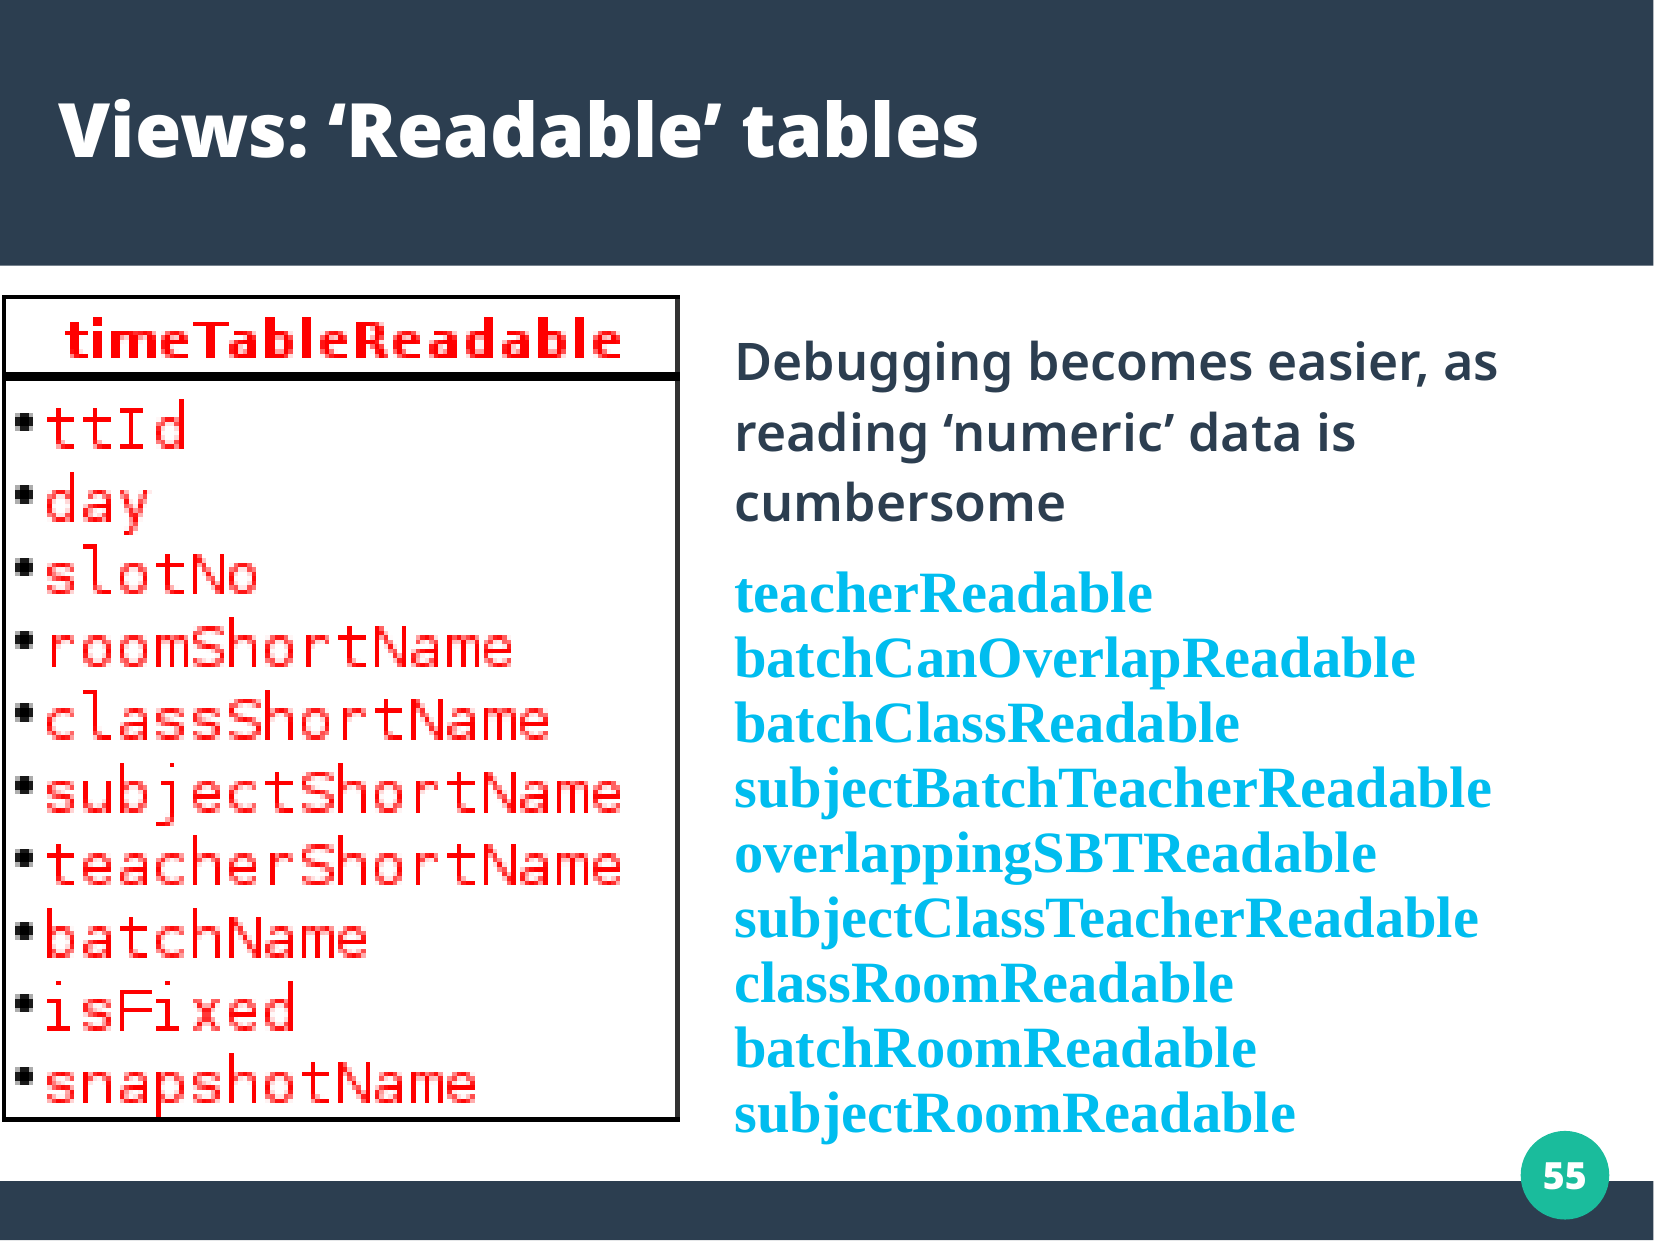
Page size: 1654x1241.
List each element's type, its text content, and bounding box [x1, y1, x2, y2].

picture [2, 295, 680, 1123]
list Debugging becomes easier, as reading ‘numeric’ data is cumbersome teacherReadable batchCanOverlapReadable batchClassReadable subjectBatchTeacherReadable overlappingSBTReadable subjectClassTeacherReadable classRoomReadable batchRoomReadable subjectRoomReadable [679, 324, 1654, 1152]
title Views: ‘Readable’ tables [59, 49, 1595, 207]
